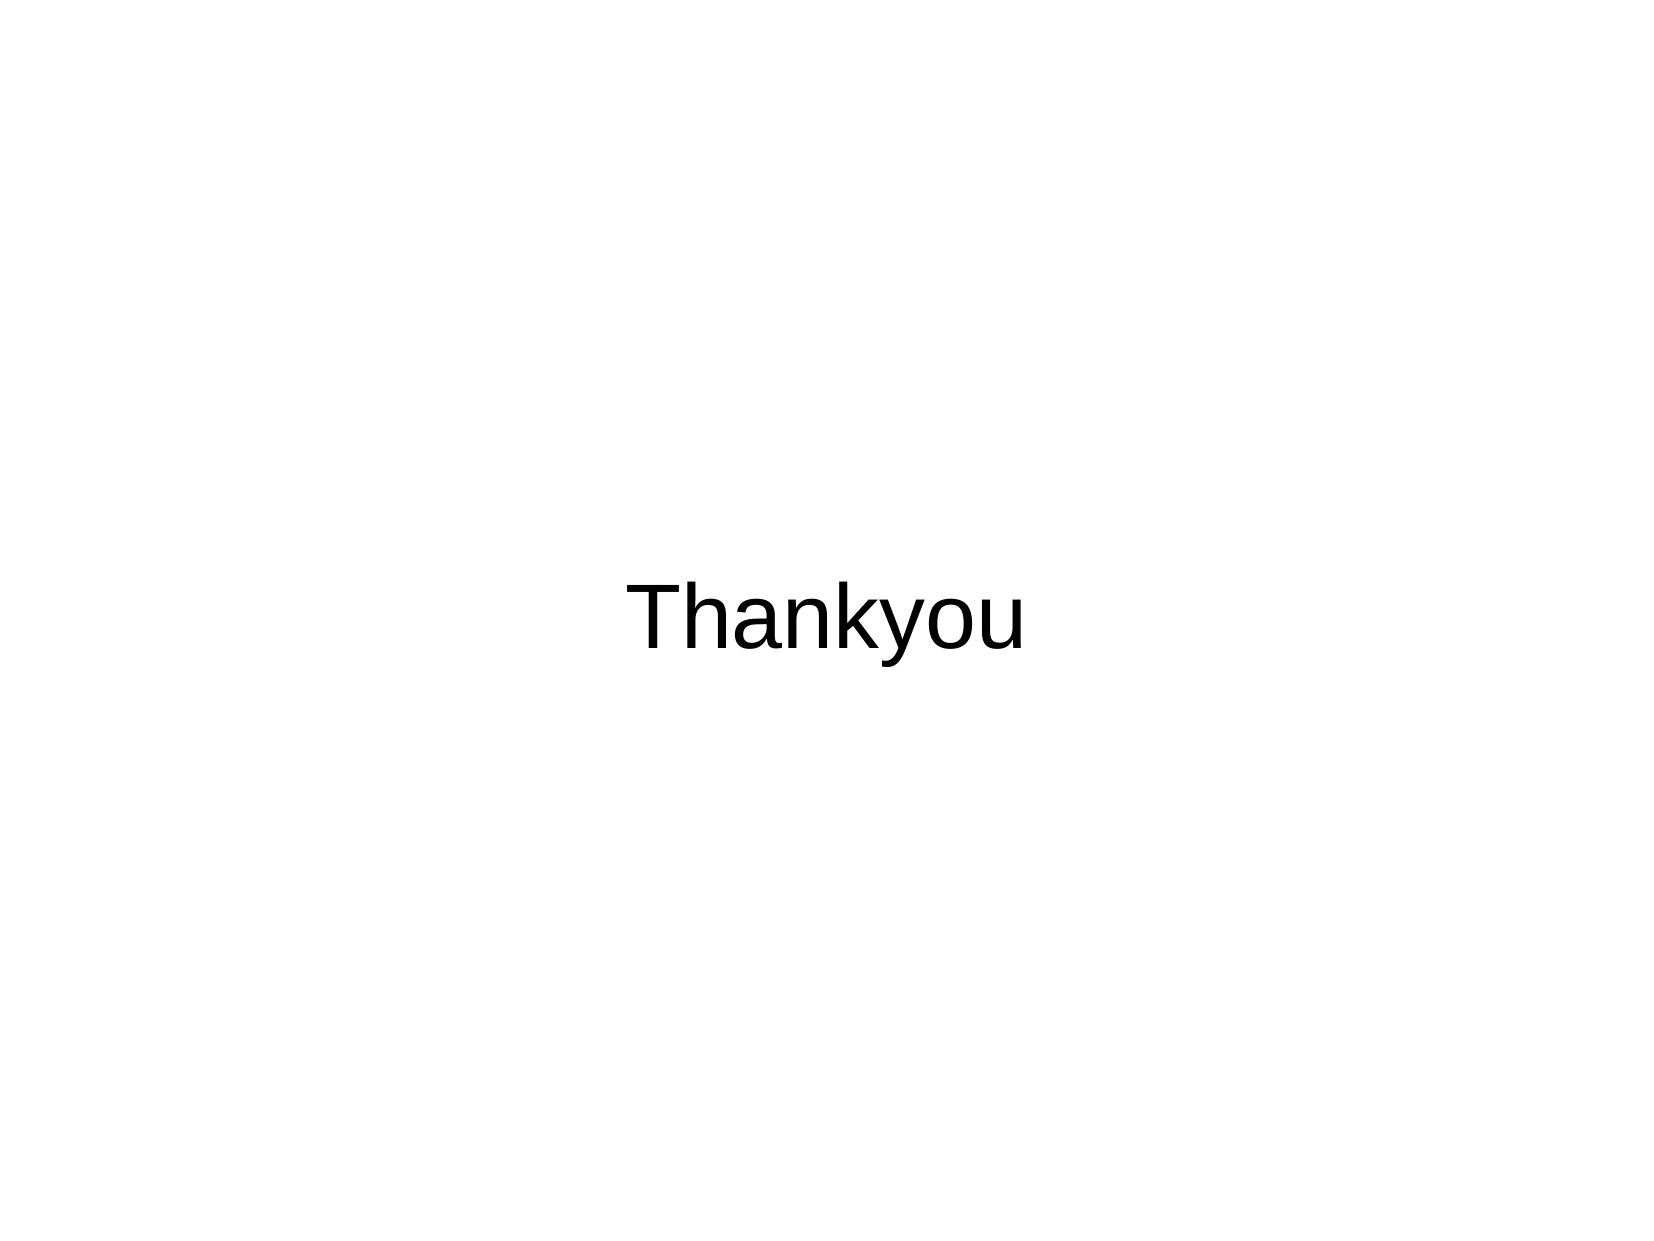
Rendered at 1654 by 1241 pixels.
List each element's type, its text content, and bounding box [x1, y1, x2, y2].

title Thankyou [82, 513, 1571, 721]
